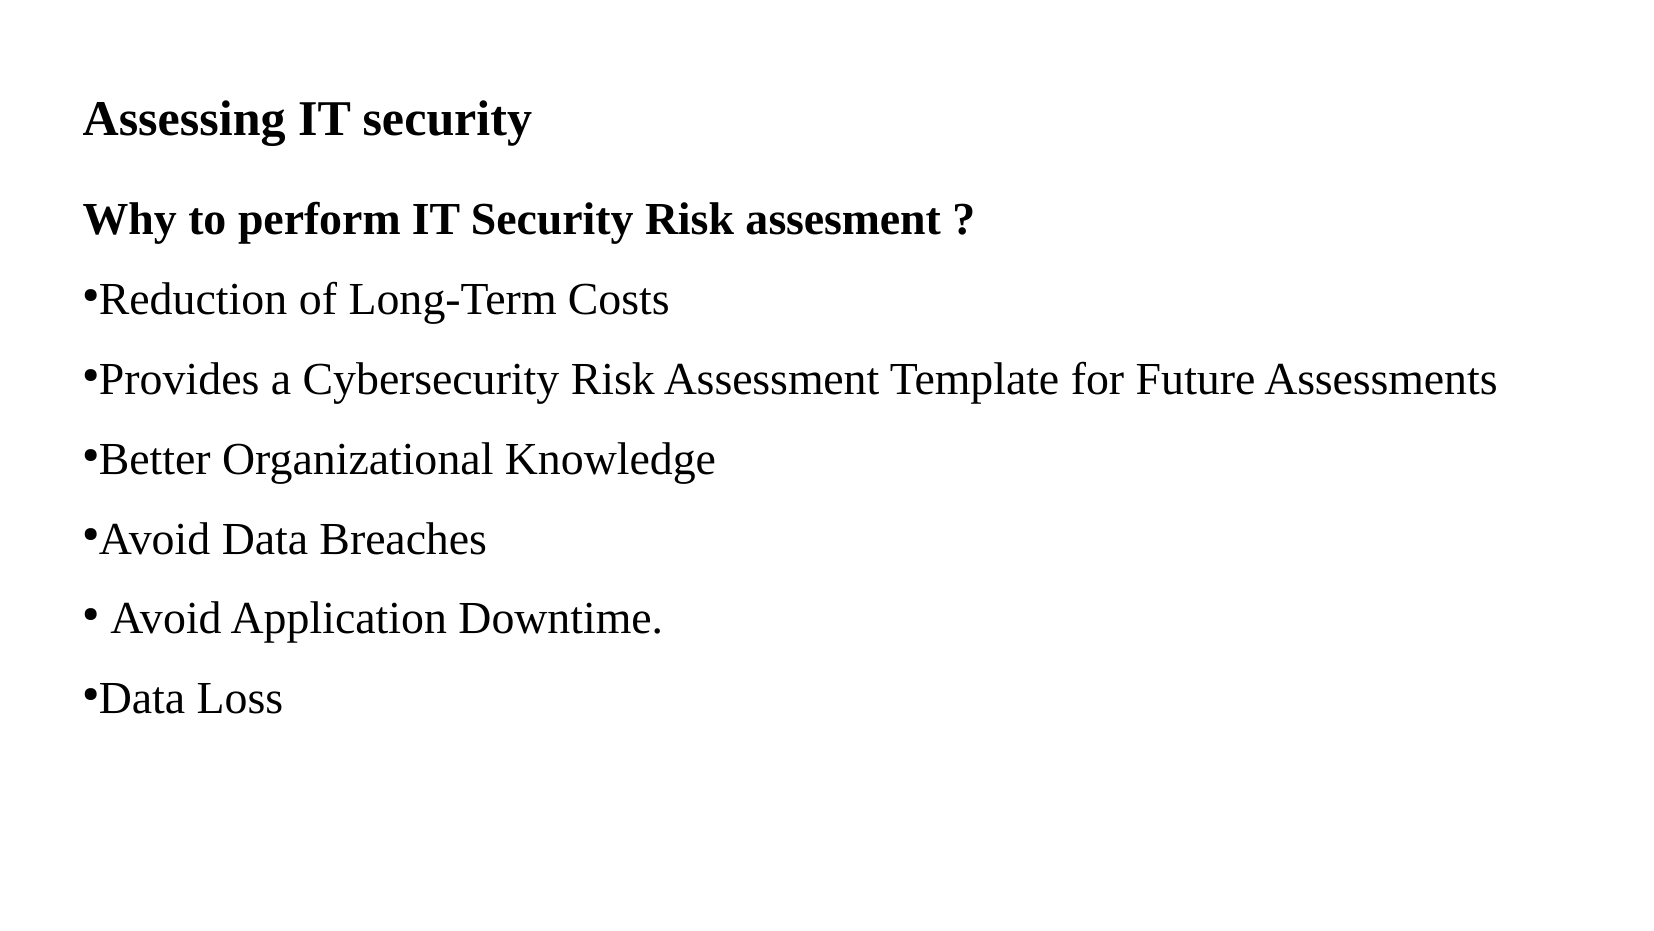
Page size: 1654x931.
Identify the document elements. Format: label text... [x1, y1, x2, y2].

title Assessing IT security [82, 67, 1477, 154]
subtitle Why to perform IT Security Risk assesment ? Reduction of Long-Term Costs Provides a Cybersecurity Risk Assessment Template for Future Assessments Better Organizational Knowledge Avoid Data Breaches Avoid Application Downtime. Data Loss [82, 181, 1571, 827]
